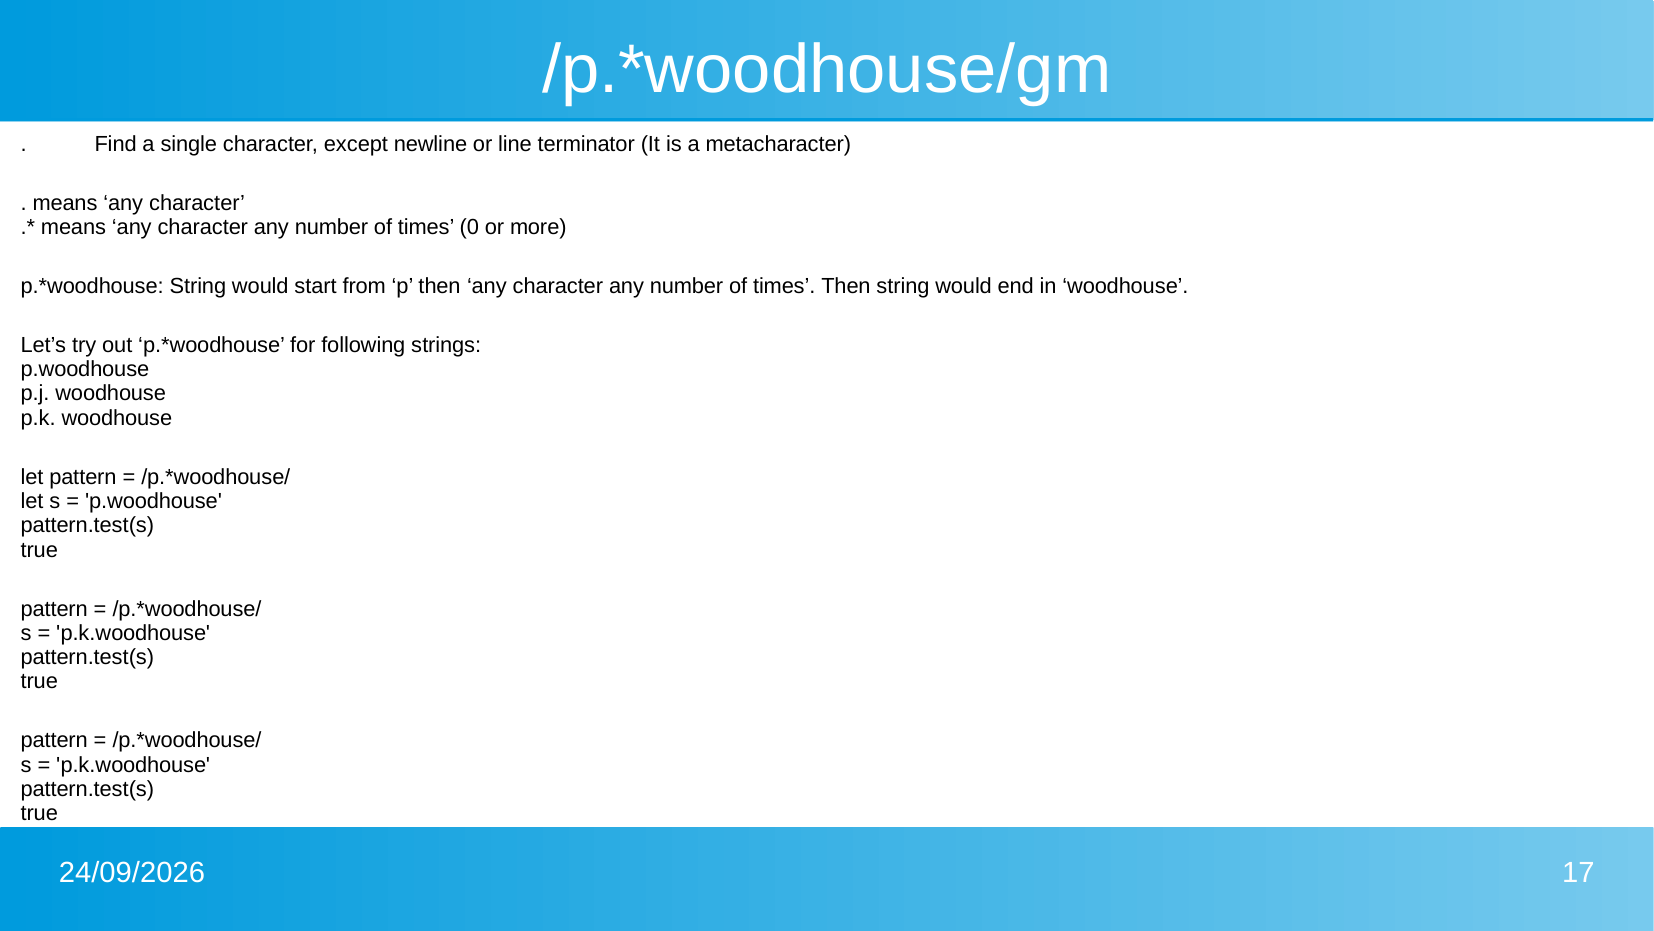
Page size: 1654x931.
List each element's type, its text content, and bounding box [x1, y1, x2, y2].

text_box . Find a single character, except newline or line terminator (It is a metacharacter) . means ‘any character’ .* means ‘any character any number of times’ (0 or more) p.*woodhouse: String would start from ‘p’ then ‘any character any number of times’. Then string would end in ‘woodhouse’. Let’s try out ‘p.*woodhouse’ for following strings: p.woodhouse p.j. woodhouse p.k. woodhouse let pattern = /p.*woodhouse/ let s = 'p.woodhouse' pattern.test(s) true pattern = /p.*woodhouse/ s = 'p.k.woodhouse' pattern.test(s) true pattern = /p.*woodhouse/ s = 'p.k.woodhouse' pattern.test(s) true [5, 124, 1483, 833]
title /p.*woodhouse/gm [59, 29, 1595, 108]
